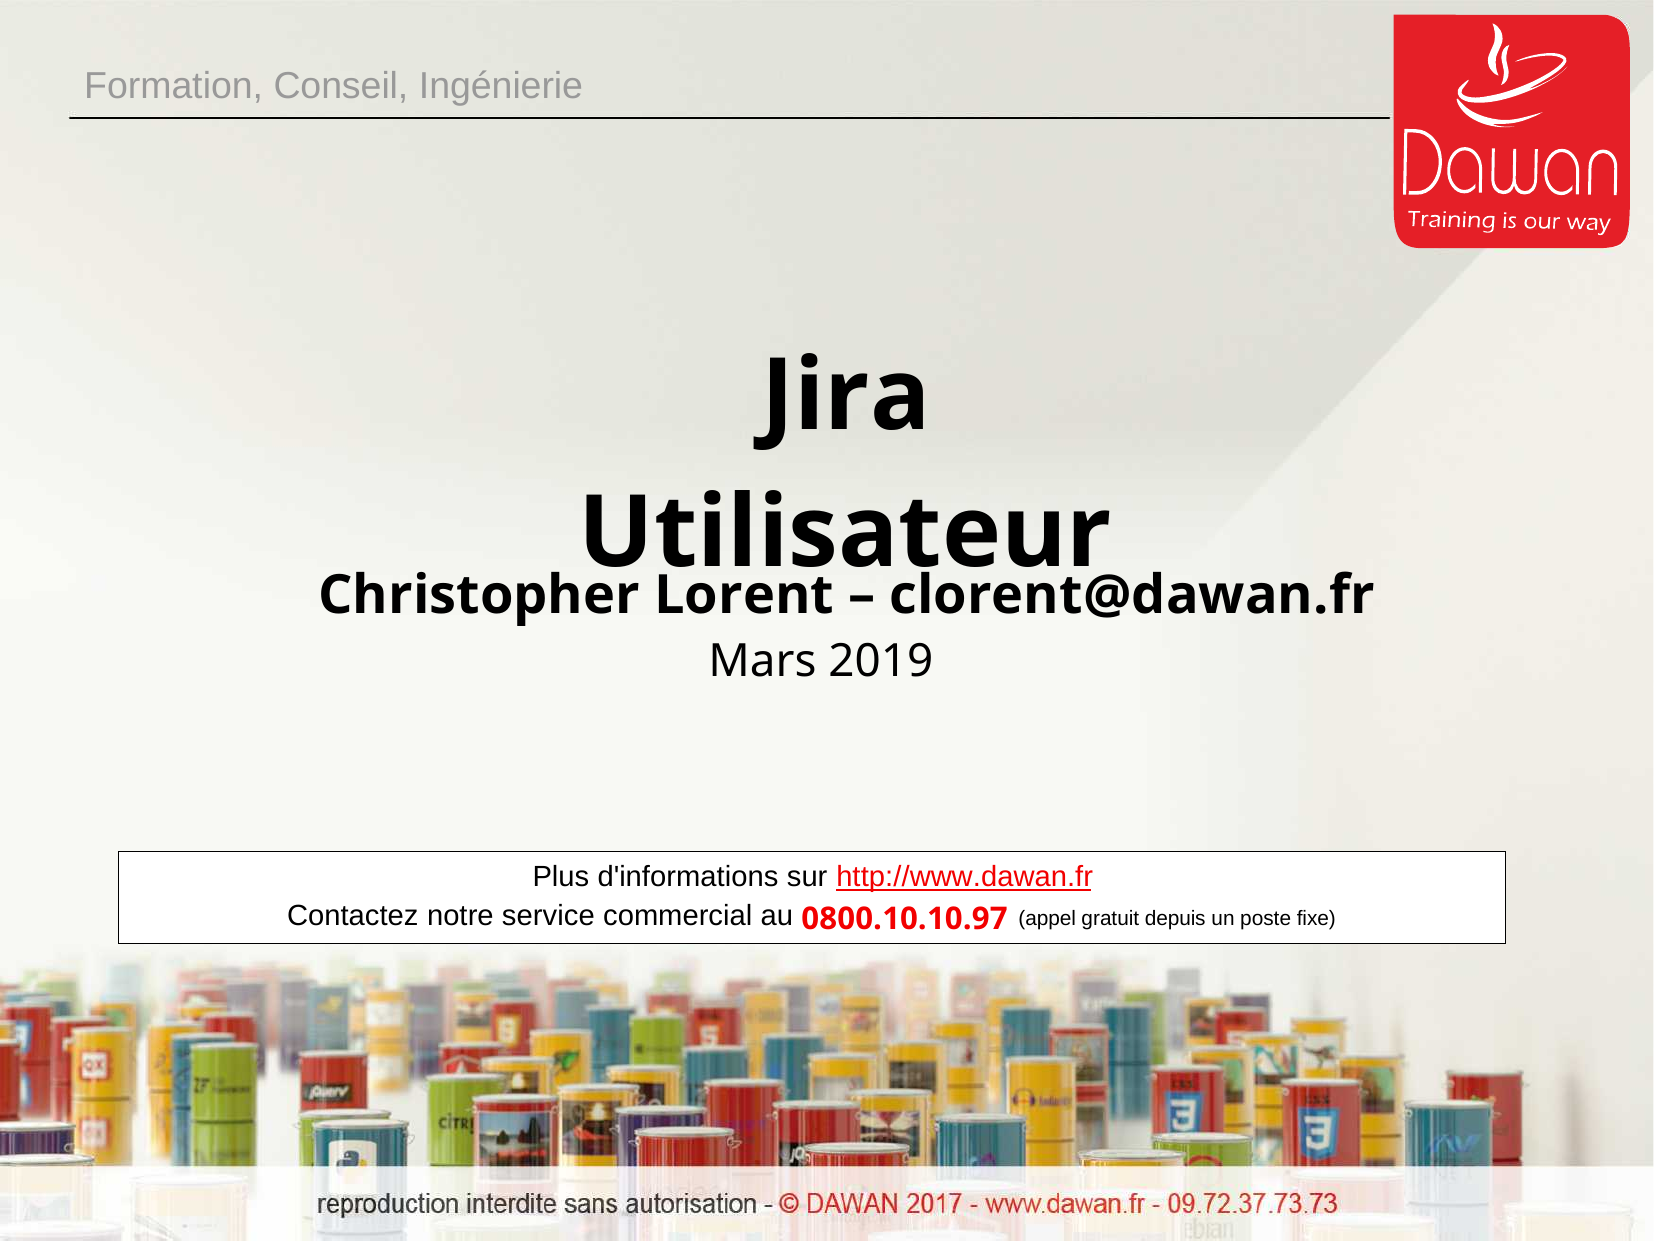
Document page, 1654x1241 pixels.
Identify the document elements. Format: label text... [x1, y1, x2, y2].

text_box Plus d'informations sur http://www.dawan.fr [532, 859, 1094, 895]
text_box 0800.10.10.97 [801, 895, 1019, 934]
text_box [118, 851, 1506, 944]
text_box (appel gratuit depuis un poste fixe) [1018, 906, 1337, 932]
text_box Jira Utilisateur [578, 322, 1071, 555]
text_box Contactez notre service commercial au [287, 898, 801, 934]
text_box Mars 2019 [708, 627, 911, 684]
text_box Christopher Lorent – clorent@dawan.fr [318, 555, 1307, 622]
text_box Formation, Conseil, Ingénierie [84, 64, 584, 109]
picture [0, 0, 1654, 1241]
